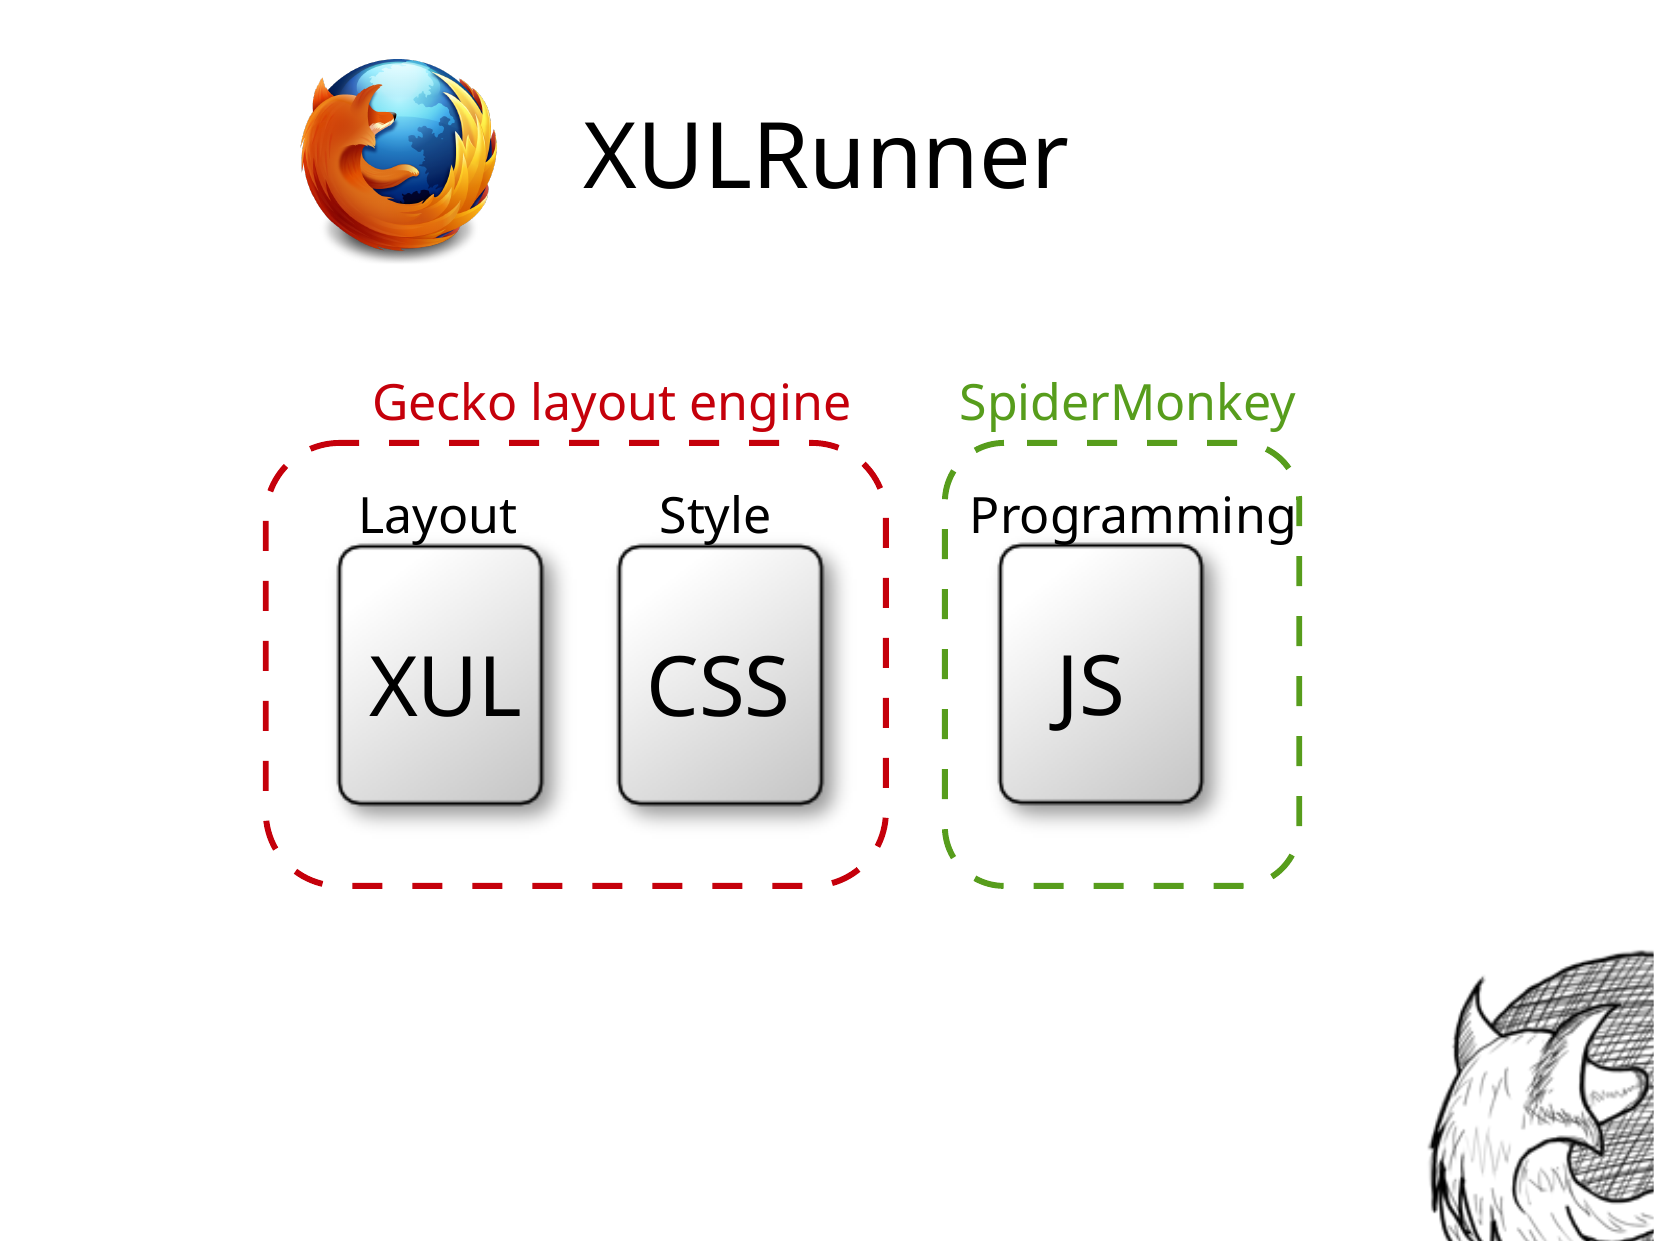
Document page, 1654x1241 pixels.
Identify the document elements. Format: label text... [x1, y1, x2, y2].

picture [1386, 915, 1654, 1241]
picture [325, 532, 577, 839]
text_box Style [644, 472, 783, 548]
picture [605, 532, 857, 839]
title XULRunner [82, 49, 1571, 257]
picture [986, 548, 1237, 838]
text_box JS [1042, 619, 1155, 735]
picture [295, 58, 502, 266]
text_box CSS [631, 620, 809, 735]
text_box SpiderMonkey [944, 359, 1290, 435]
text_box Layout [343, 472, 522, 548]
text_box Programming [955, 472, 1283, 548]
text_box XUL [354, 620, 535, 735]
text_box Gecko layout engine [357, 359, 832, 435]
